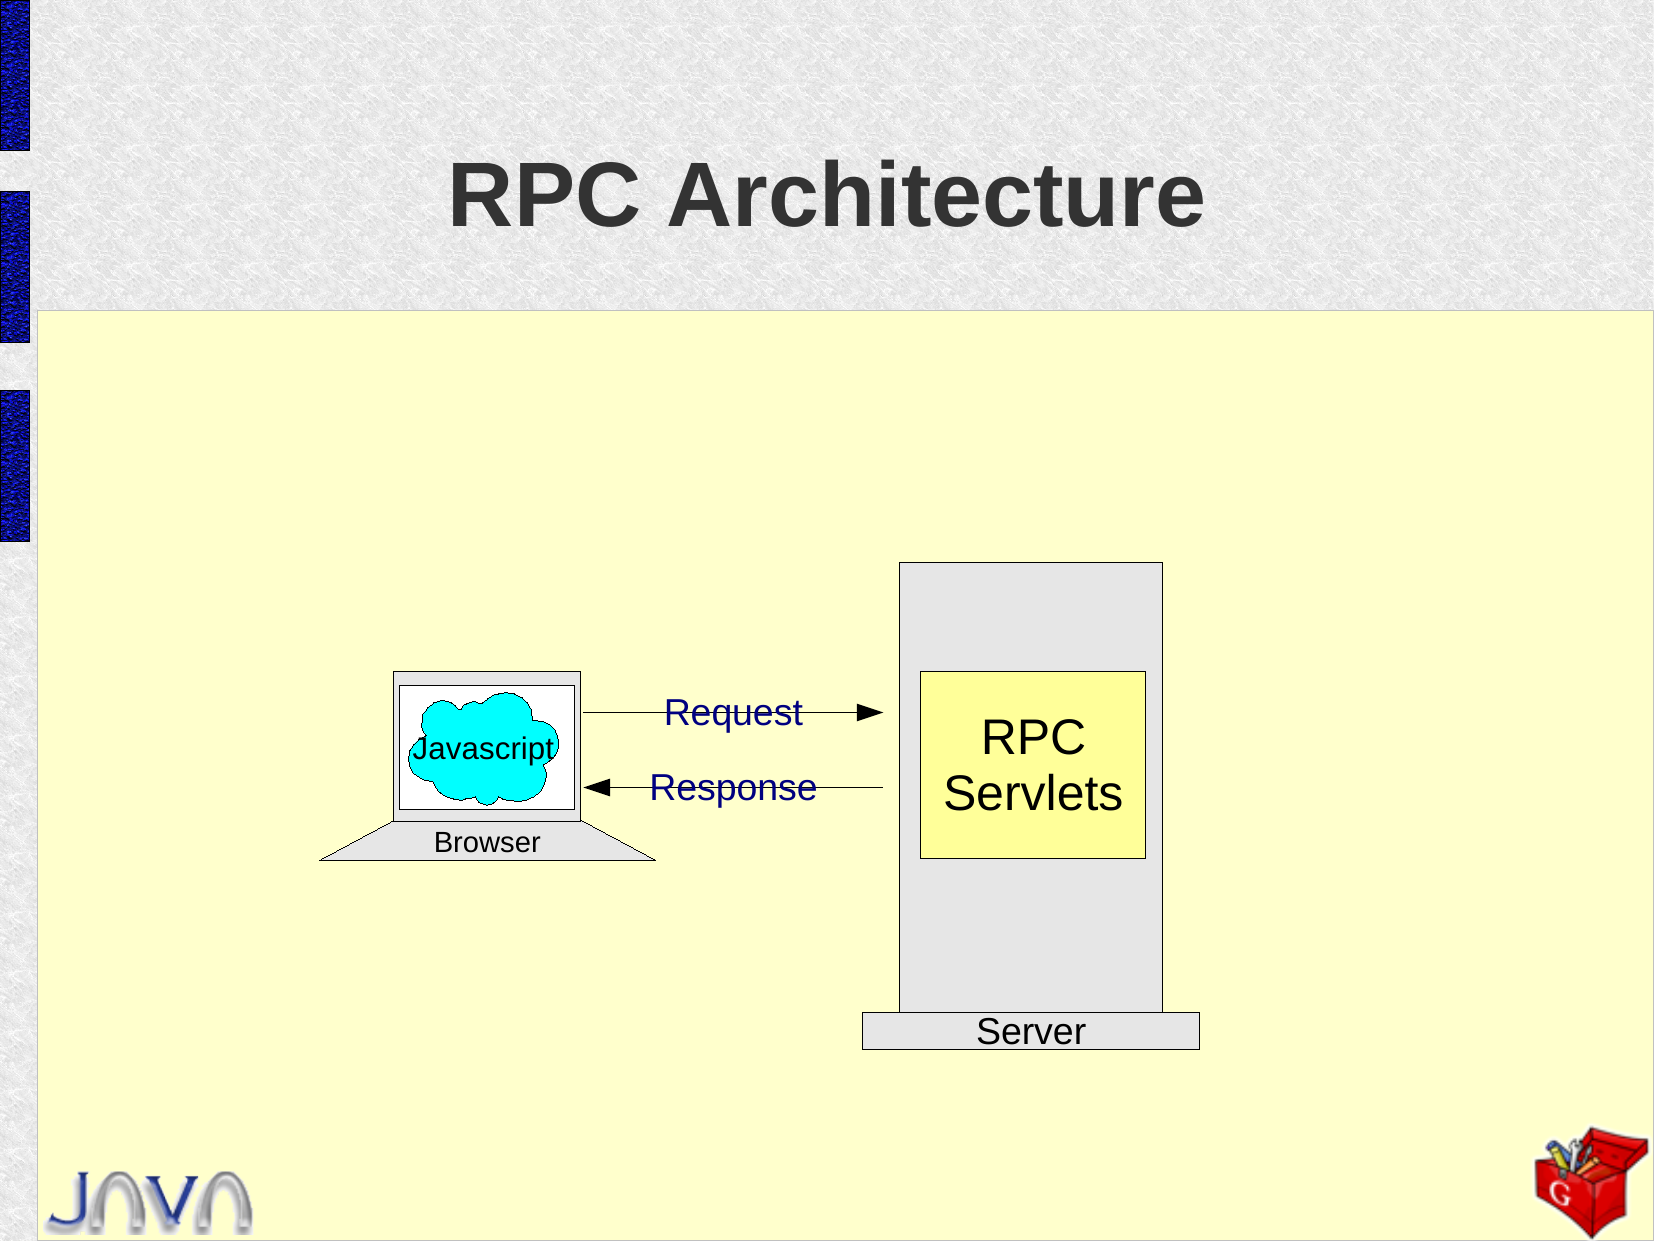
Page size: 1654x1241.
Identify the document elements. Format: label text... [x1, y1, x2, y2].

title RPC Architecture [121, 91, 1534, 299]
picture [43, 1162, 263, 1235]
picture [1, 1, 29, 150]
text_box [319, 671, 656, 861]
text_box Server [862, 1012, 1200, 1050]
picture [1, 391, 29, 541]
picture [1, 192, 29, 342]
text_box Browser [433, 825, 539, 863]
text_box Javascript [408, 692, 559, 806]
text_box RPC Servlets [920, 671, 1146, 859]
picture [1525, 1118, 1654, 1241]
picture [0, 0, 1654, 1241]
text_box [899, 562, 1163, 1012]
